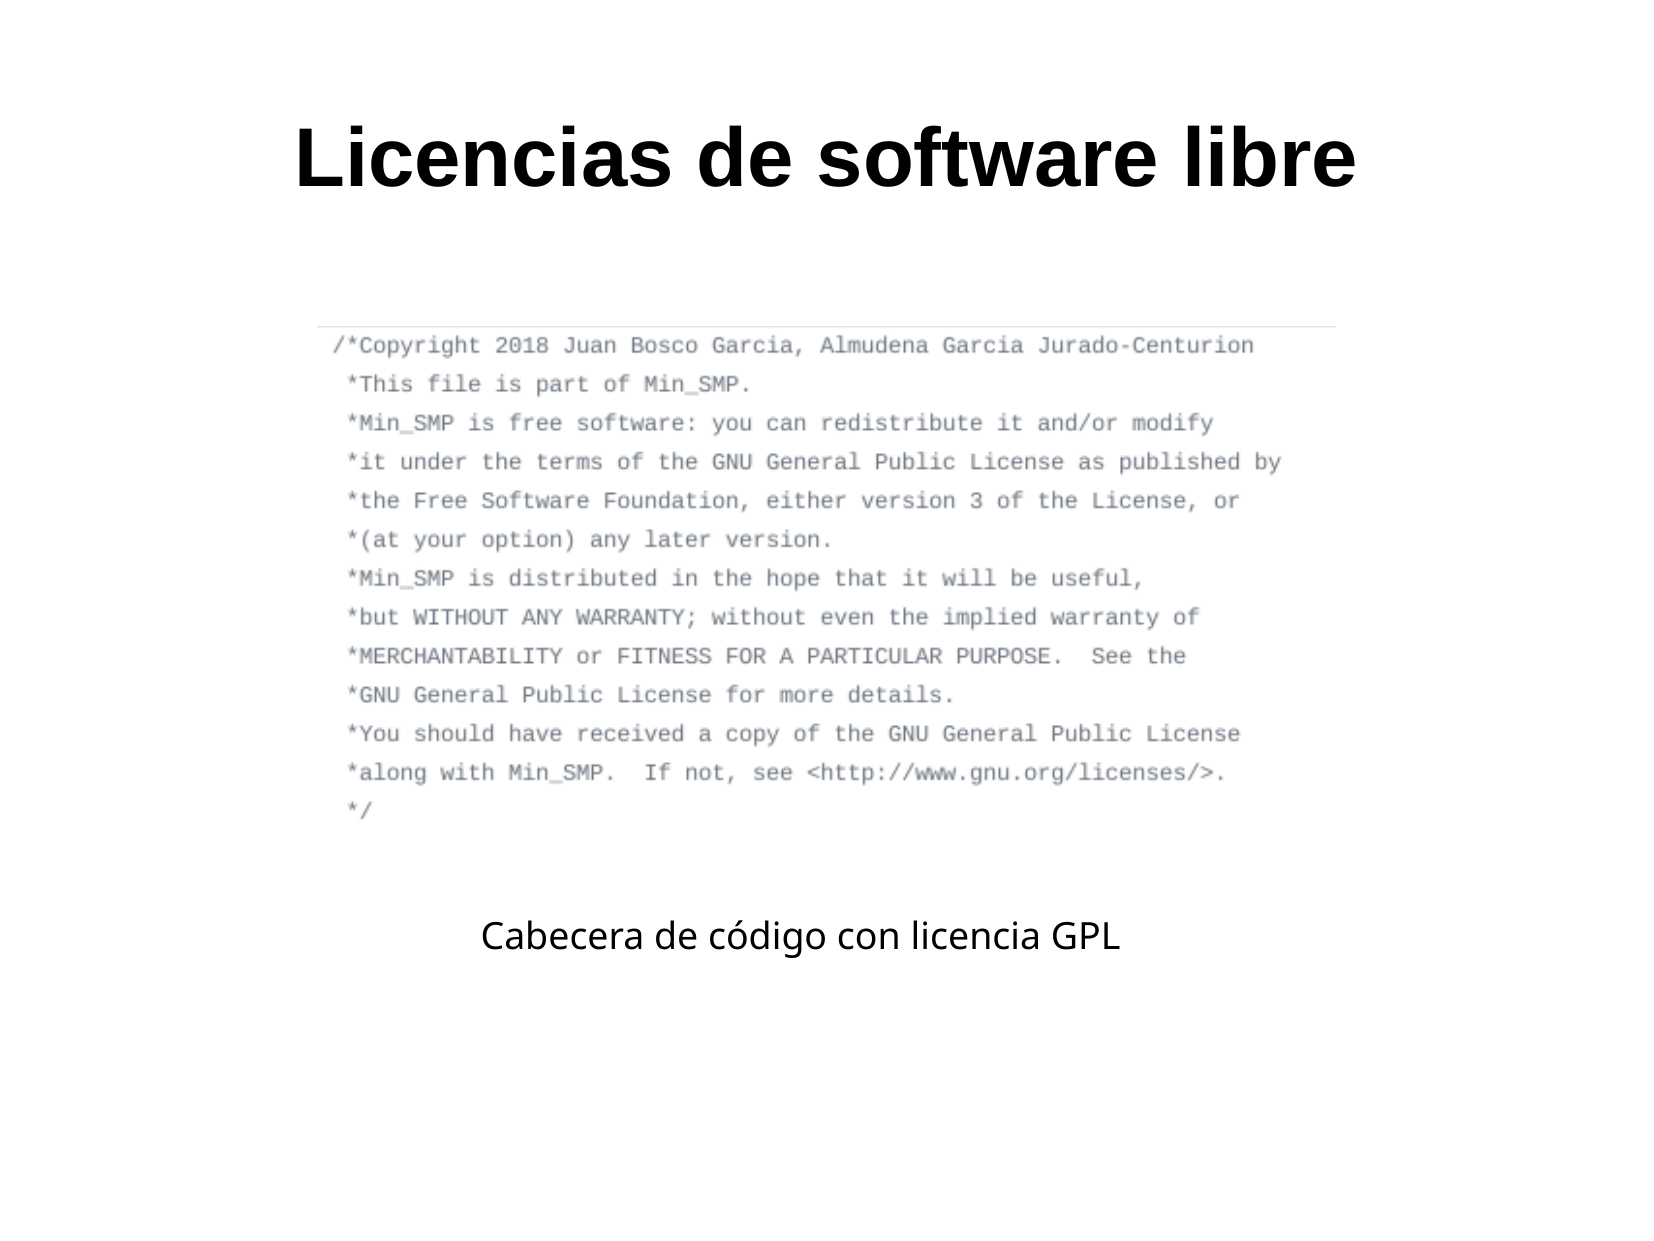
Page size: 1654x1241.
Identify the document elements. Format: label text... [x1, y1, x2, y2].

picture [317, 326, 1336, 827]
text_box Licencias de software libre [82, 49, 1571, 257]
text_box Cabecera de código con licencia GPL [193, 896, 1409, 1032]
